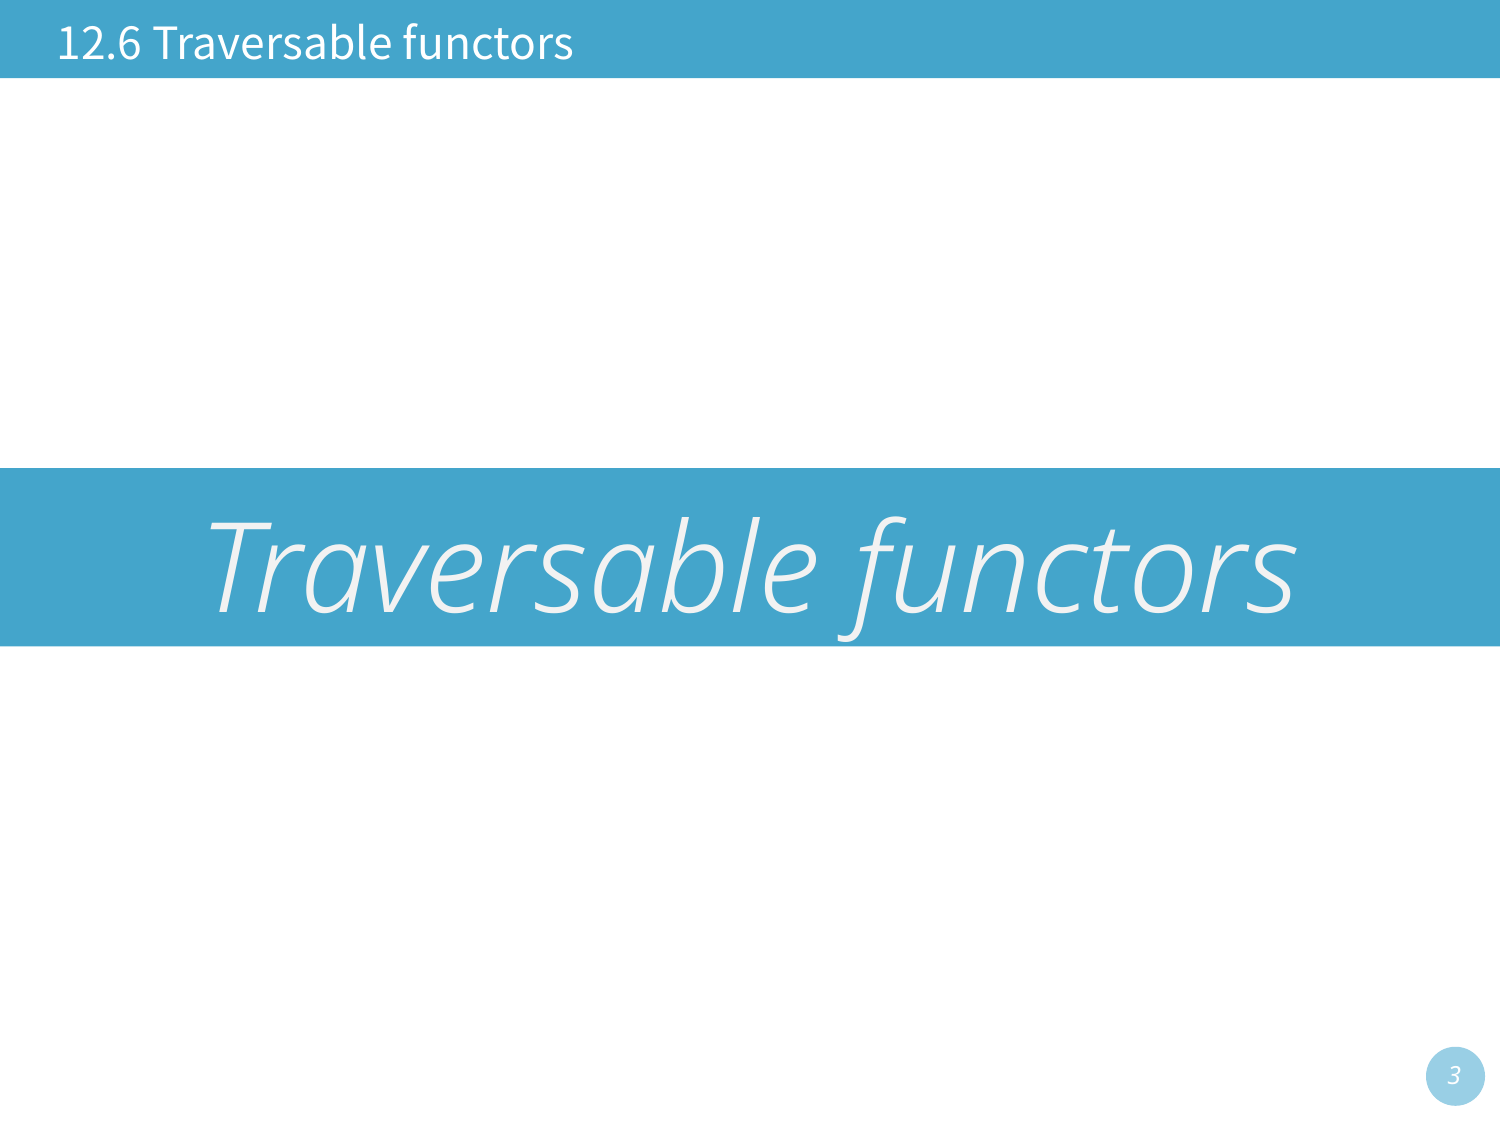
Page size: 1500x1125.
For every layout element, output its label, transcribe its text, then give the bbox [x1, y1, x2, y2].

title 12.6 Traversable functors [41, 7, 1392, 76]
text_box [0, 468, 1500, 479]
slide_number <number> [1424, 1046, 1484, 1107]
text_box Traversable functors [0, 479, 1500, 645]
